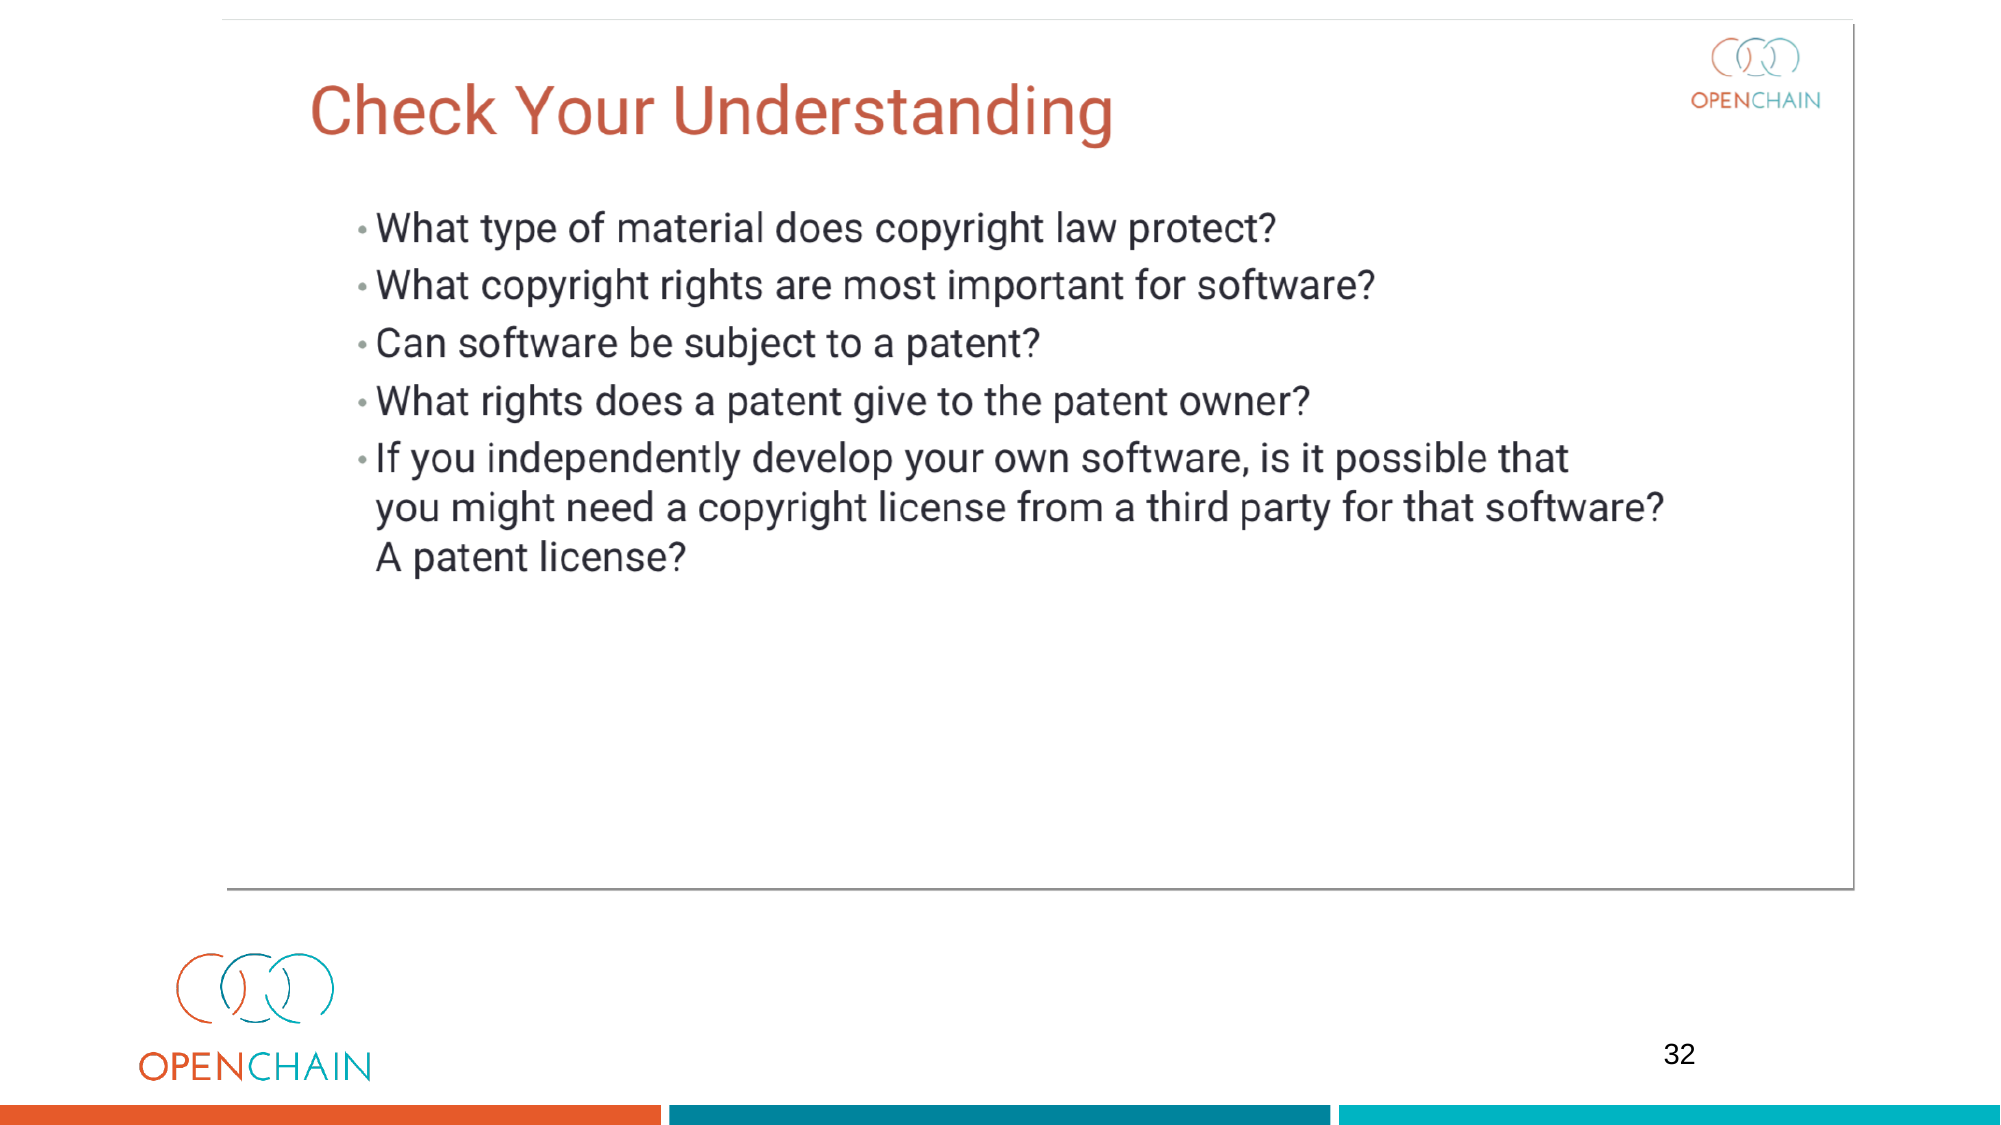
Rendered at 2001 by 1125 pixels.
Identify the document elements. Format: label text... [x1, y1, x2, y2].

slide_number <number> [1648, 1022, 1863, 1083]
picture [137, 951, 372, 1082]
picture [222, 19, 1853, 888]
